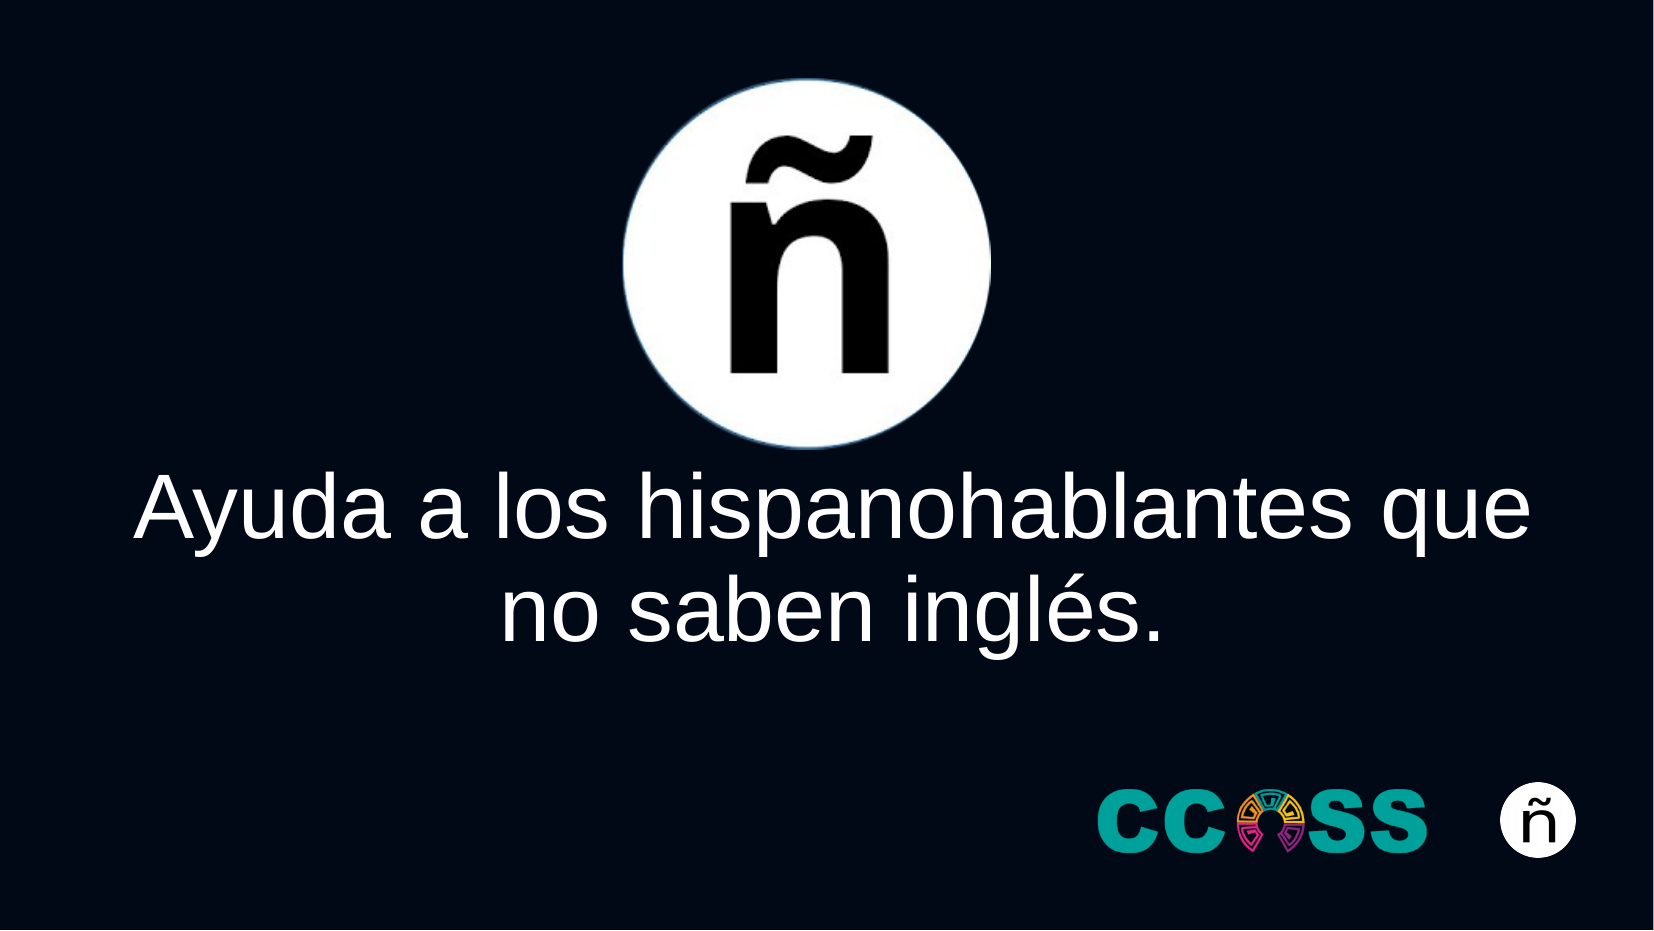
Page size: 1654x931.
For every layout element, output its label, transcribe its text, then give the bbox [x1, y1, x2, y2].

title Ayuda a los hispanohablantes que no saben inglés. [90, 404, 1579, 713]
picture [1090, 780, 1436, 861]
picture [622, 78, 991, 451]
picture [1500, 782, 1576, 858]
